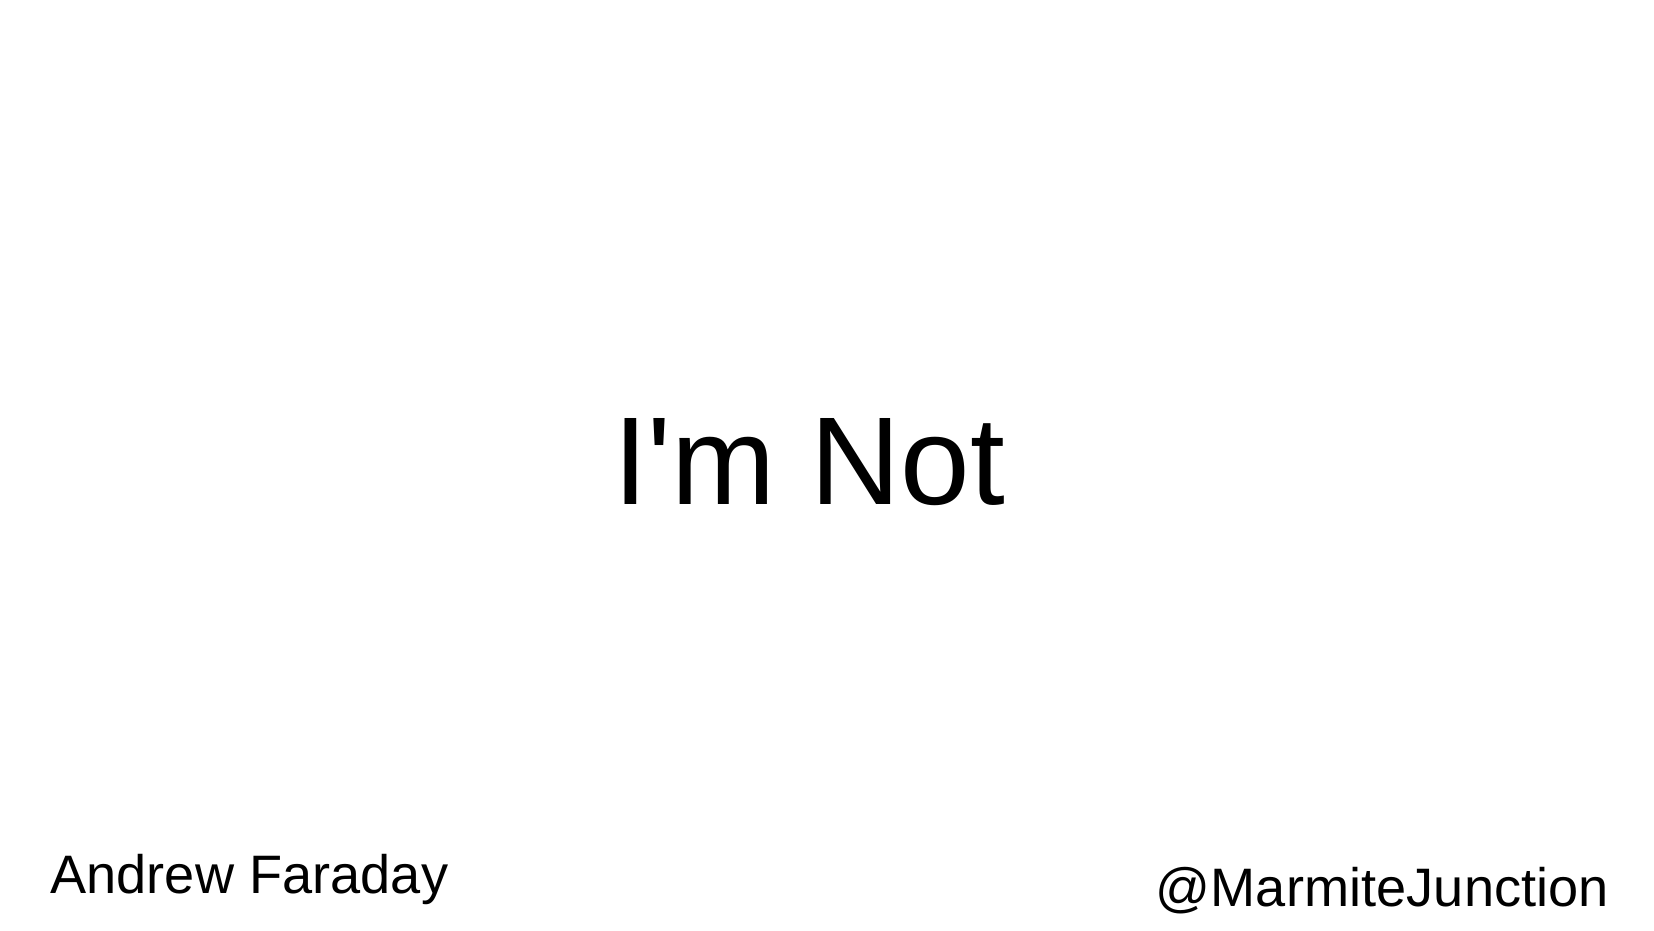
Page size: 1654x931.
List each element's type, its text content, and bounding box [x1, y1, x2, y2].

text_box @MarmiteJunction [1080, 850, 1625, 926]
text_box Andrew Faraday [35, 837, 579, 913]
title I'm Not [47, 37, 1571, 886]
